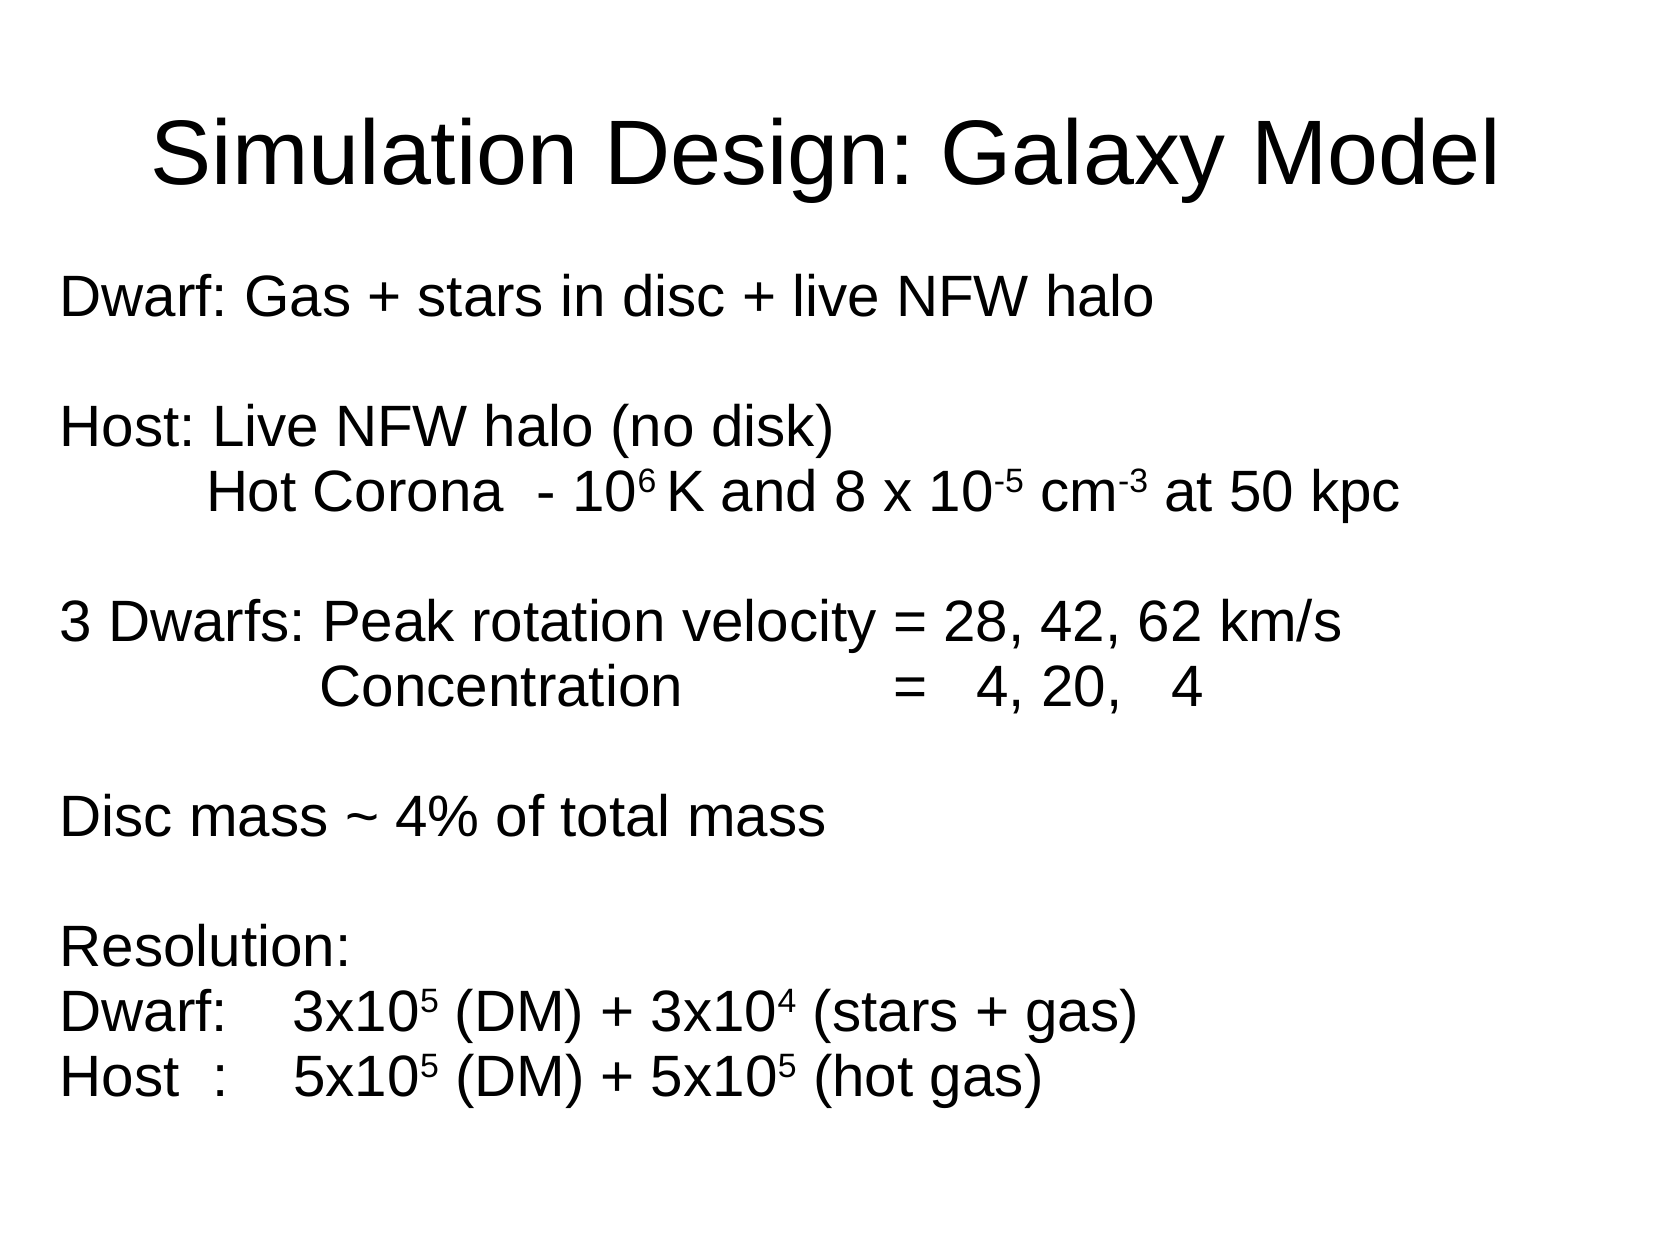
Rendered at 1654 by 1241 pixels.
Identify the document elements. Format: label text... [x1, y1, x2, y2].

title Simulation Design: Galaxy Model [82, 49, 1571, 257]
text_box Dwarf: Gas + stars in disc + live NFW halo Host: Live NFW halo (no disk) Hot Corona - 106 K and 8 x 10-5 cm-3 at 50 kpc 3 Dwarfs: Peak rotation velocity = 28, 42, 62 km/s Concentration = 4, 20, 4 Disc mass ~ 4% of total mass Resolution: Dwarf: 3x105 (DM) + 3x104 (stars + gas) Host : 5x105 (DM) + 5x105 (hot gas) [45, 256, 1546, 1171]
